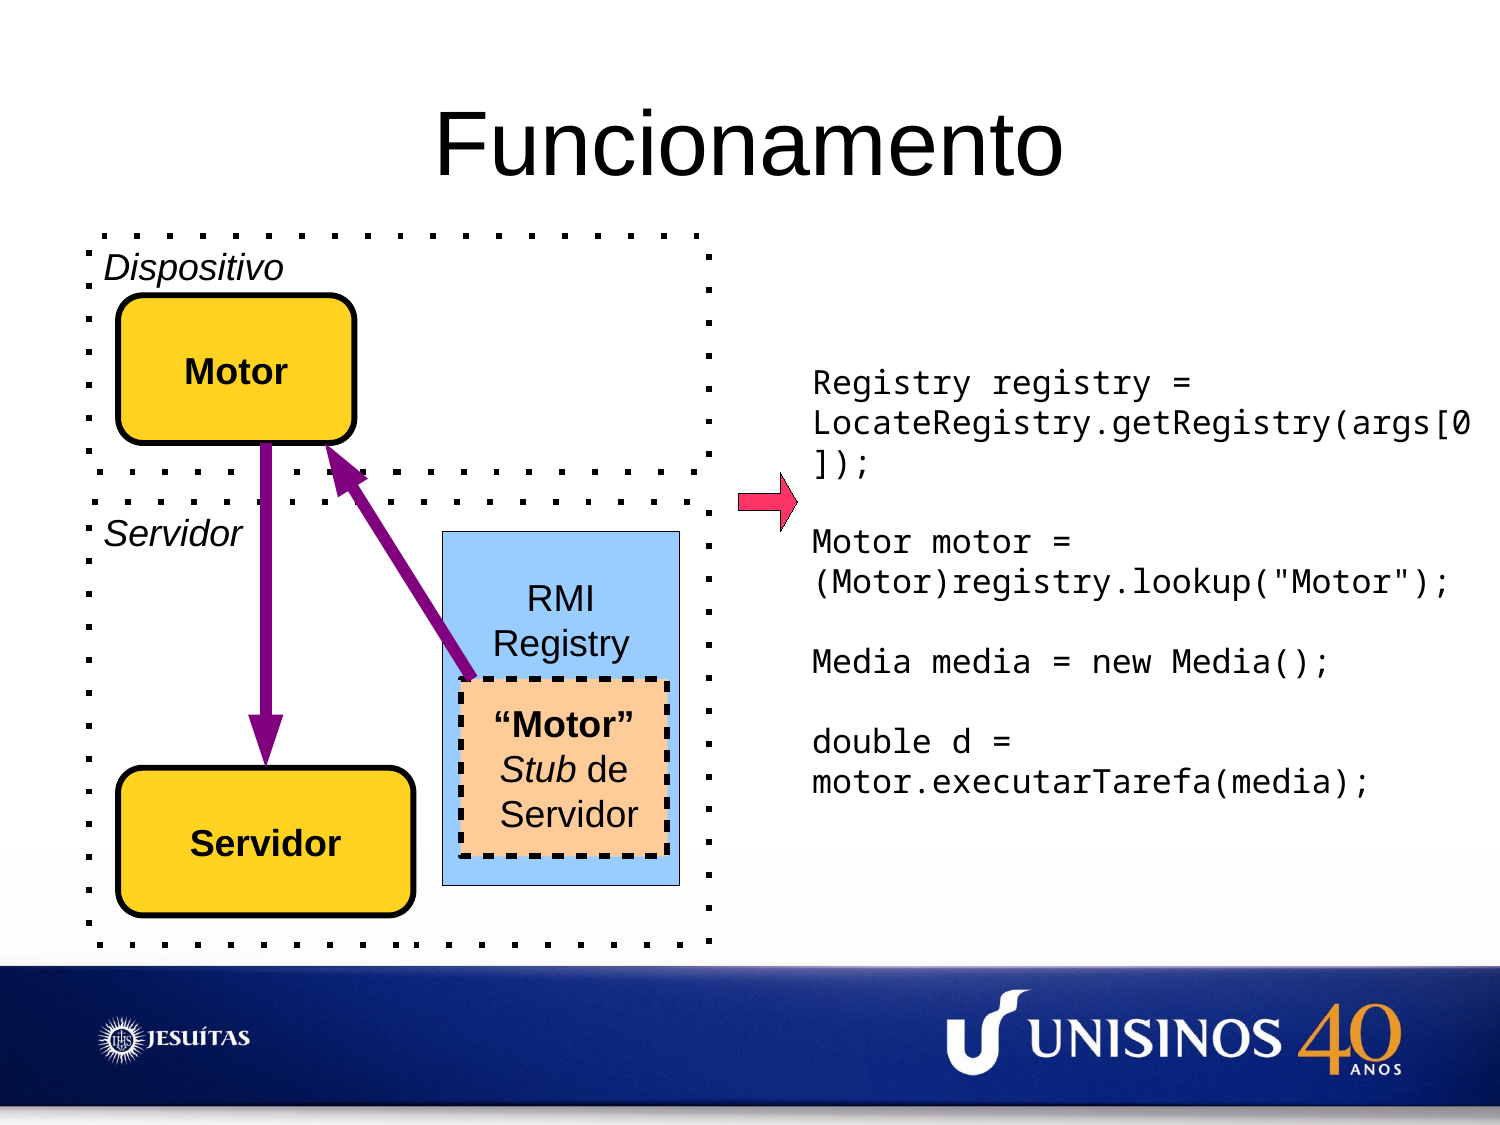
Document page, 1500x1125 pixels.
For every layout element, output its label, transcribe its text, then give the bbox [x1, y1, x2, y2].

text_box Servidor [88, 501, 258, 591]
text_box Registry registry = LocateRegistry.getRegistry(args[0]); Motor motor = (Motor)registry.lookup("Motor"); Media media = new Media(); double d = motor.executarTarefa(media); [797, 353, 1500, 768]
picture [0, 848, 1500, 1125]
text_box Dispositivo [88, 235, 299, 296]
text_box Servidor [118, 767, 414, 916]
text_box [738, 472, 798, 532]
text_box RMI Registry [442, 531, 680, 886]
title Funcionamento [75, 45, 1426, 233]
text_box Motor [118, 295, 355, 443]
text_box “Motor” Stub de Servidor [460, 679, 668, 857]
